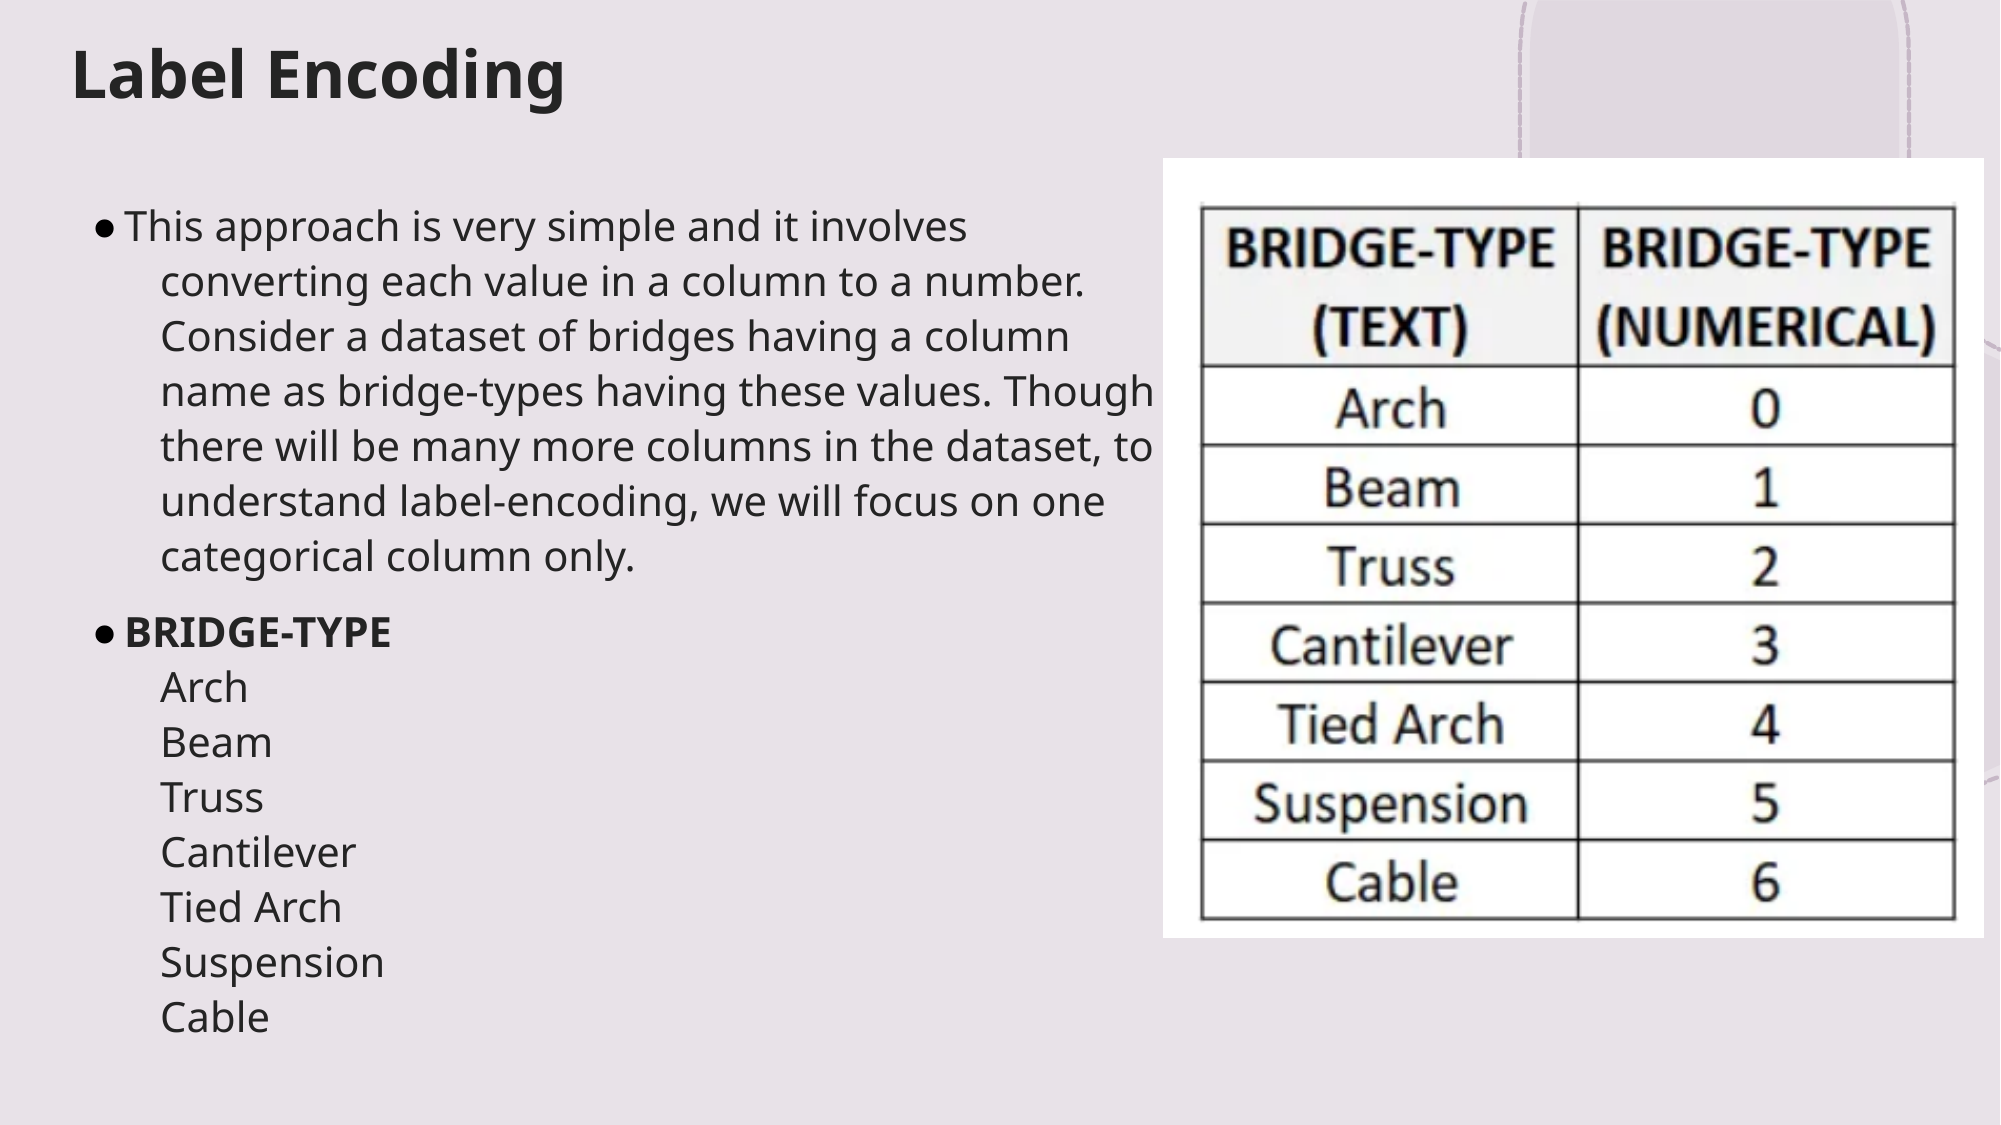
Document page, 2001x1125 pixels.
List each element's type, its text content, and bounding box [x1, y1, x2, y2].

list This approach is very simple and it involves converting each value in a column to a number. Consider a dataset of bridges having a column name as bridge-types having these values. Though there will be many more columns in the dataset, to understand label-encoding, we will focus on one categorical column only. BRIDGE-TYPE Arch Beam Truss Cantilever Tied Arch Suspension Cable [70, 187, 1187, 1088]
title Label Encoding [55, 23, 1545, 199]
picture [1163, 158, 1984, 938]
